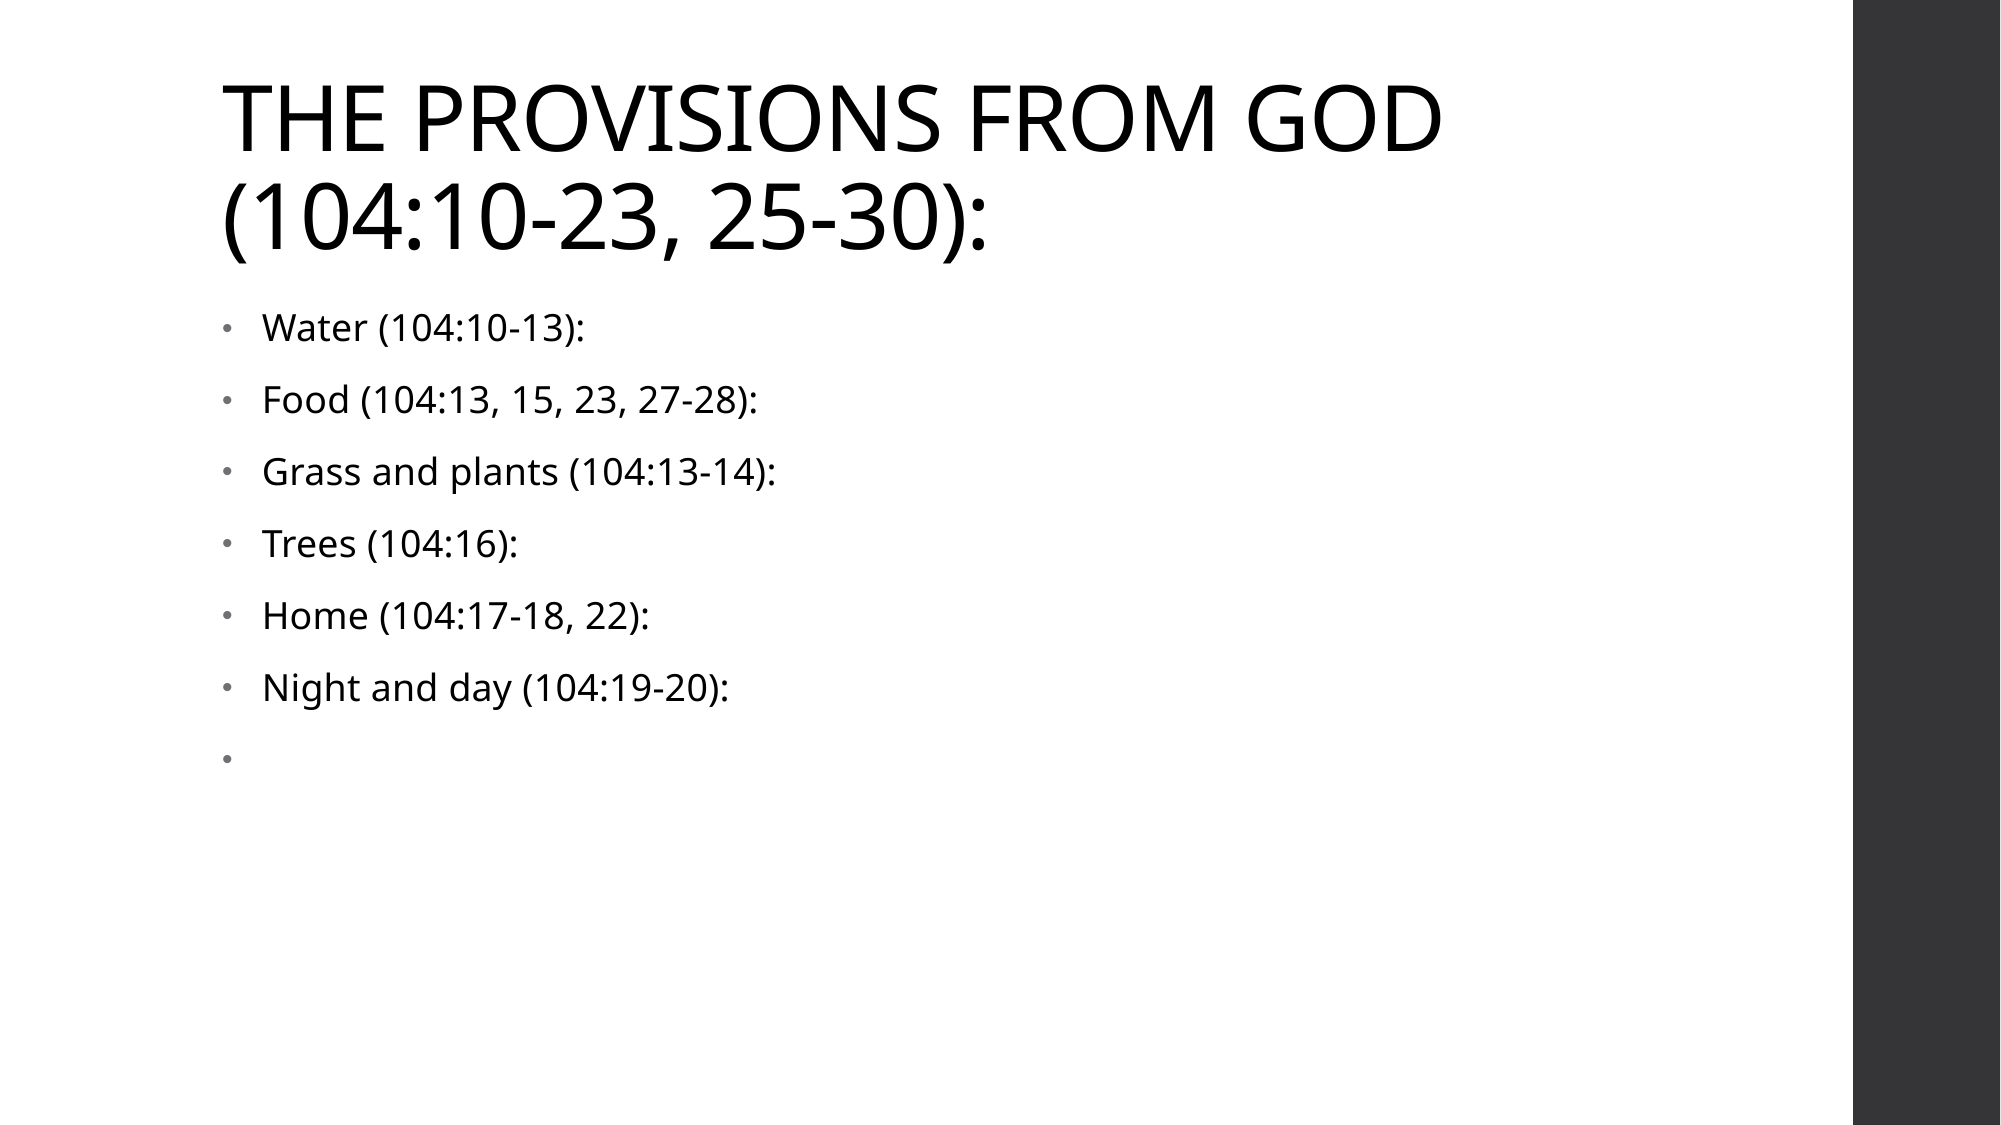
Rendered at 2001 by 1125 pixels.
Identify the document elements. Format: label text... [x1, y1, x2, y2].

list Water (104:10-13): Food (104:13, 15, 23, 27-28): Grass and plants (104:13-14): Trees (104:16): Home (104:17-18, 22): Night and day (104:19-20): [206, 299, 1617, 1014]
title THE PROVISIONS FROM GOD (104:10-23, 25-30): [206, 60, 1797, 278]
